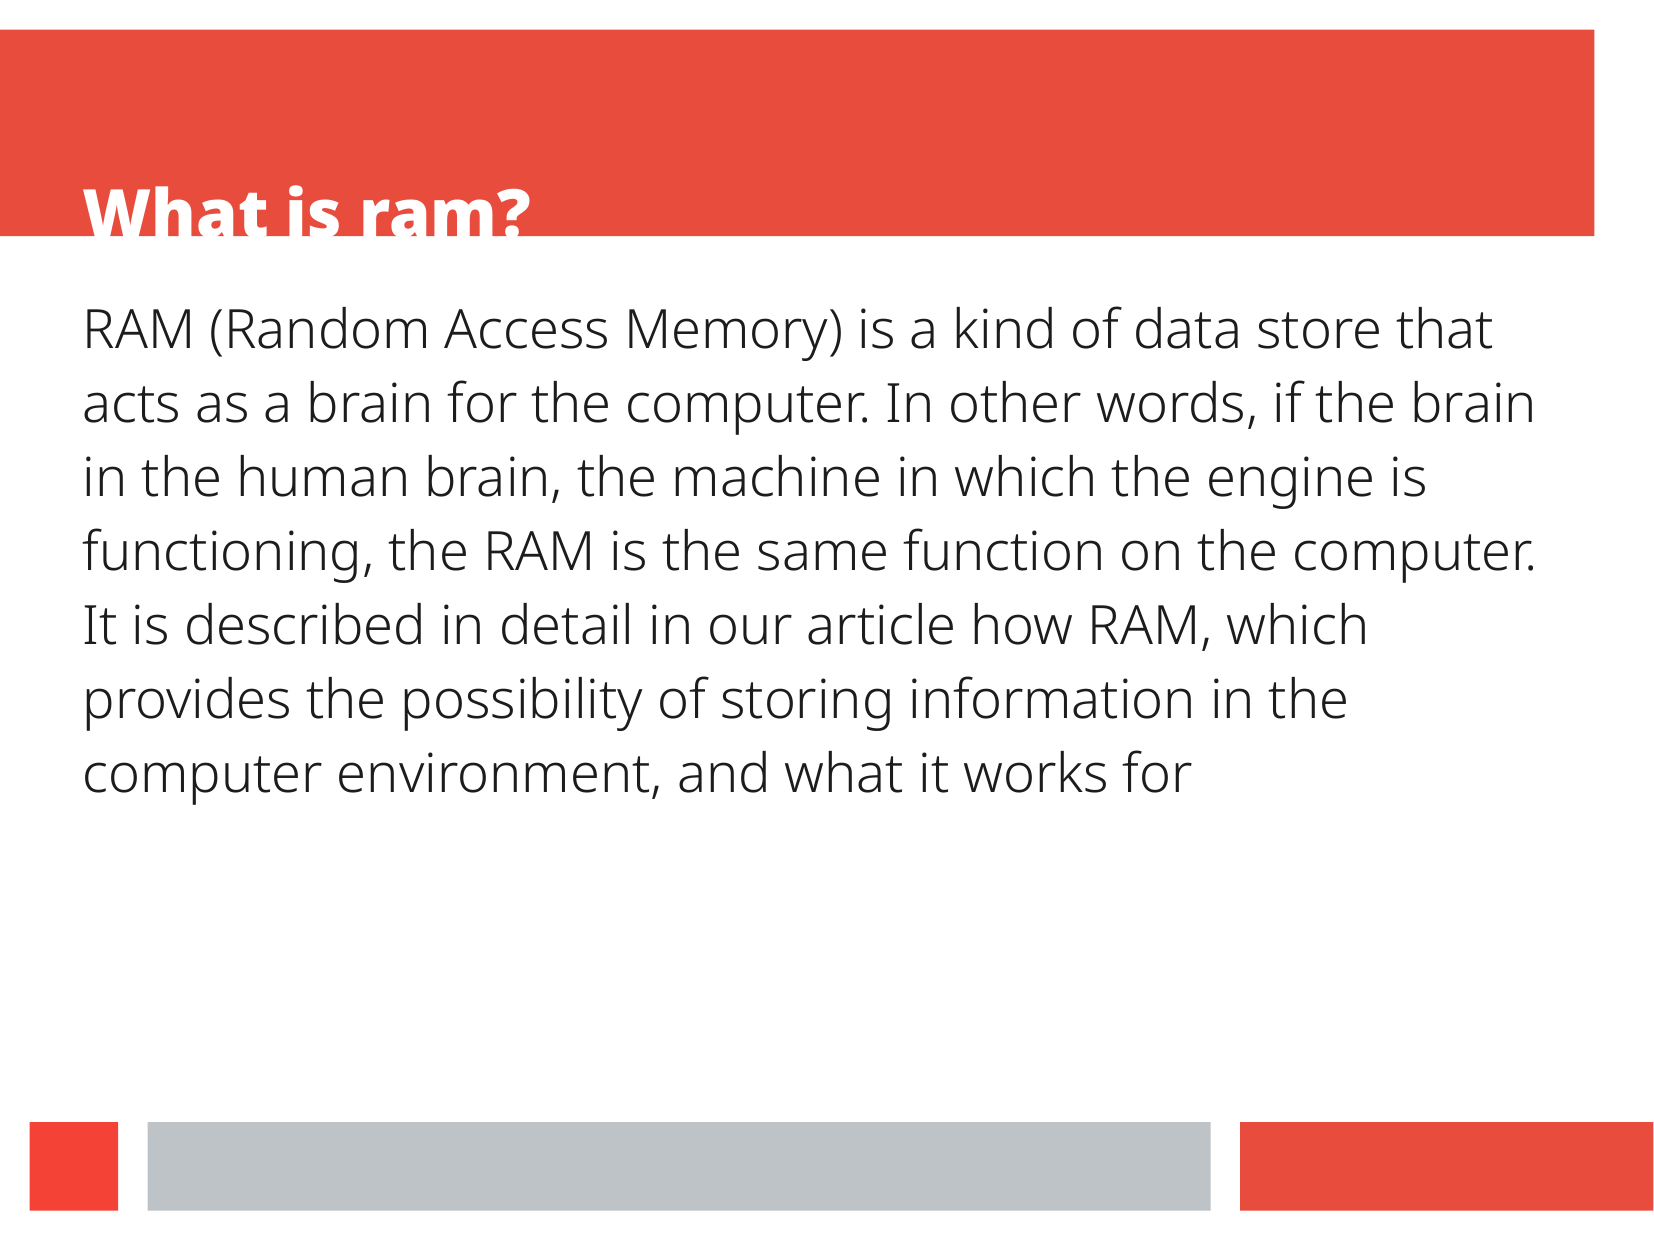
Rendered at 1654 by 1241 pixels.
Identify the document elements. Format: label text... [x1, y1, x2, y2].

subtitle RAM (Random Access Memory) is a kind of data store that acts as a brain for the computer. In other words, if the brain in the human brain, the machine in which the engine is functioning, the RAM is the same function on the computer. It is described in detail in our article how RAM, which provides the possibility of storing information in the computer environment, and what it works for [82, 290, 1571, 1010]
title What is ram? [82, 49, 1571, 257]
